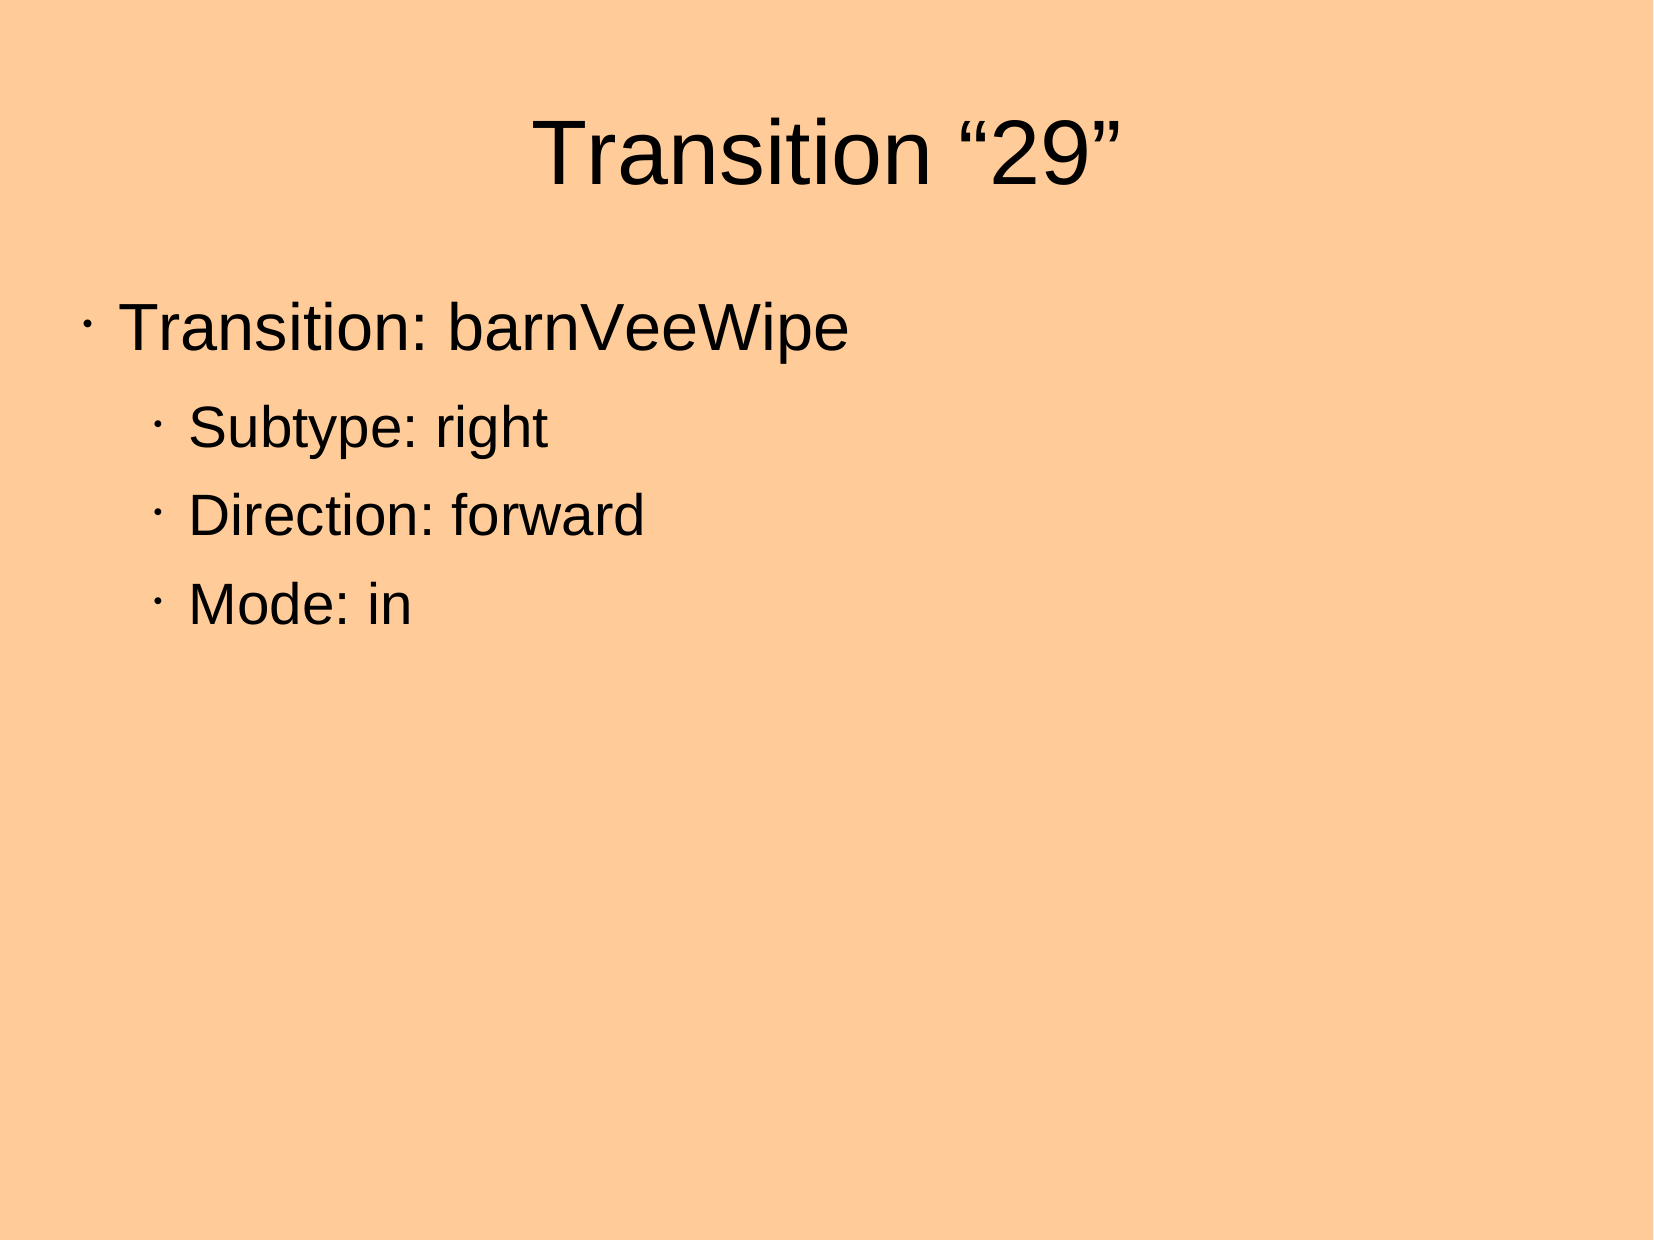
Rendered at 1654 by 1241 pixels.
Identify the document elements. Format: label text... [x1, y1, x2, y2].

title Transition “29” [82, 49, 1571, 257]
list Transition: barnVeeWipe Subtype: right Direction: forward Mode: in [82, 290, 1571, 1080]
